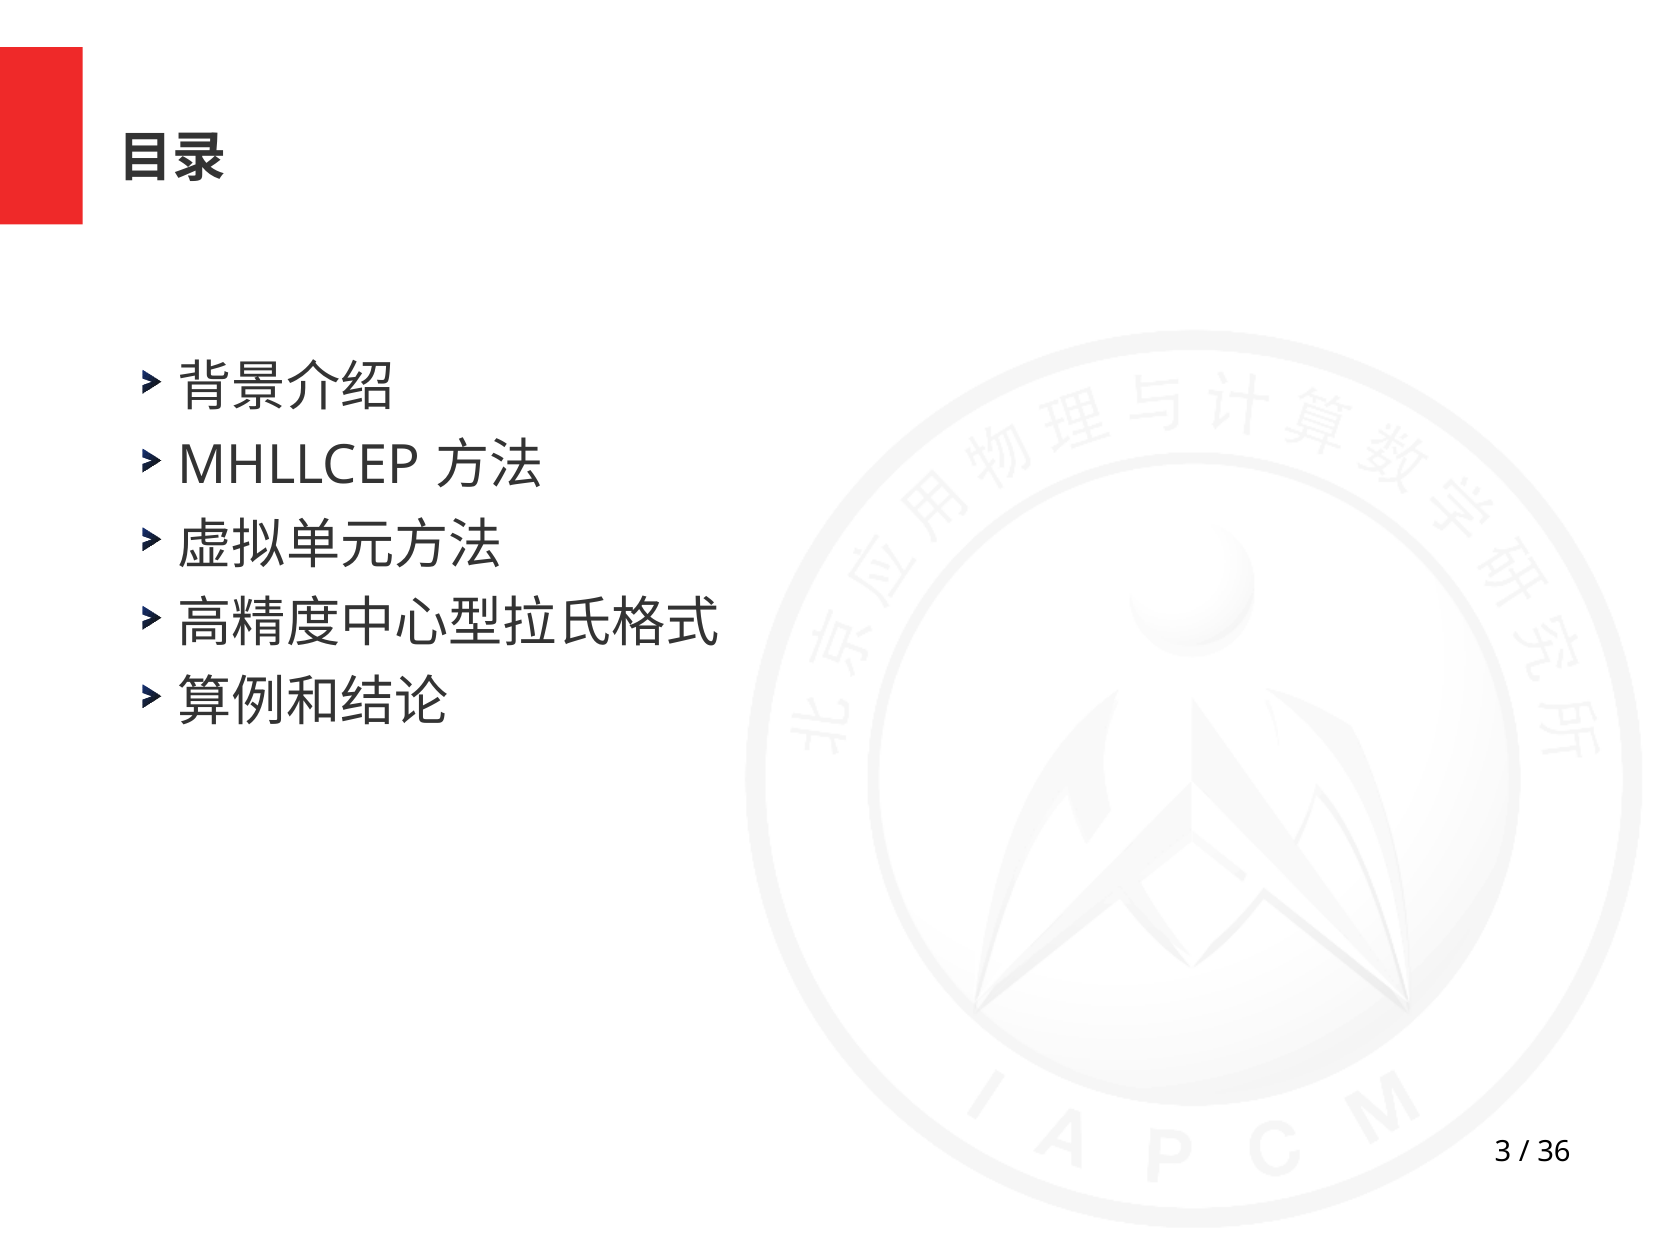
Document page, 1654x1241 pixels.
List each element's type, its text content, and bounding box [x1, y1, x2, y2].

list 背景介绍 MHLLCEP方法 虚拟单元方法 高精度中心型拉氏格式 算例和结论 [141, 342, 1560, 1062]
picture [732, 321, 1654, 1241]
title 目录 [118, 49, 1571, 257]
